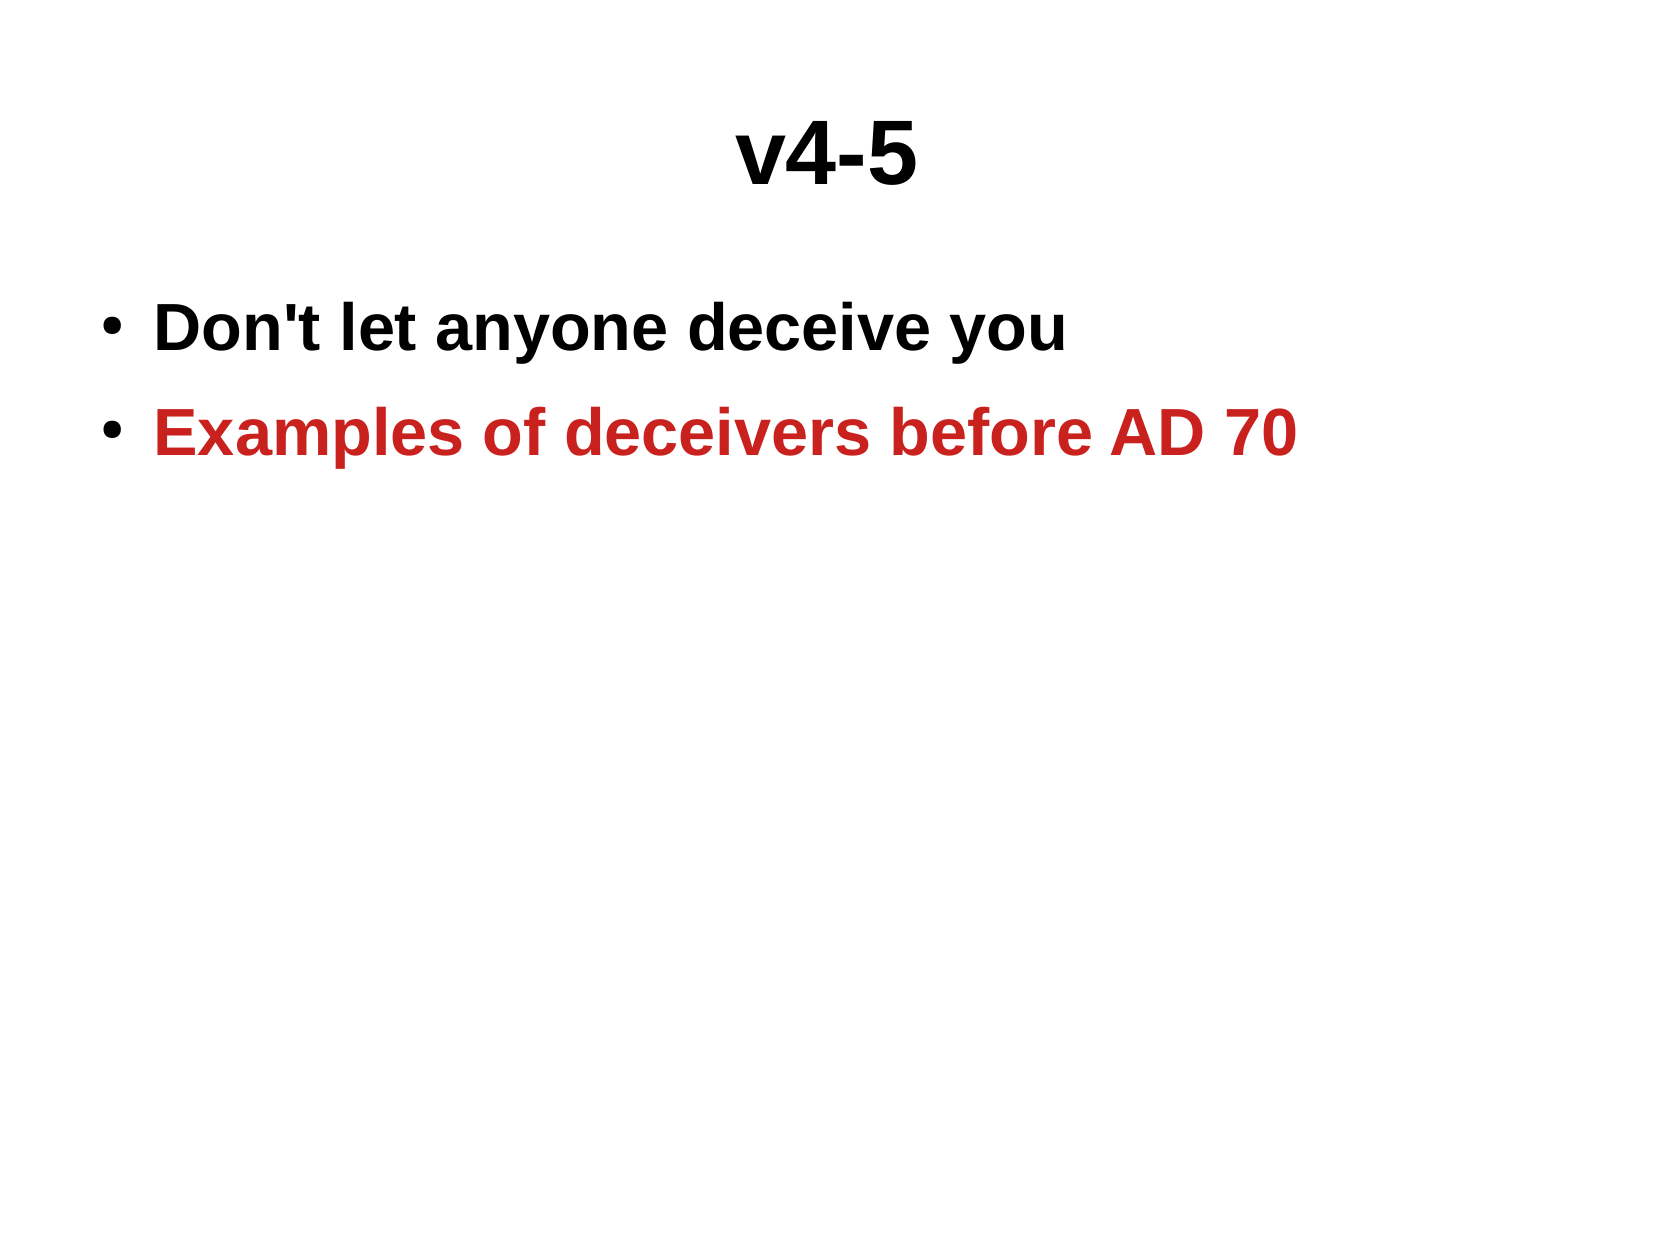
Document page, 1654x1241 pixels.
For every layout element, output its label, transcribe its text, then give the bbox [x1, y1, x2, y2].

title v4-5 [82, 49, 1571, 257]
list Don't let anyone deceive you Examples of deceivers before AD 70 [82, 290, 1571, 1010]
